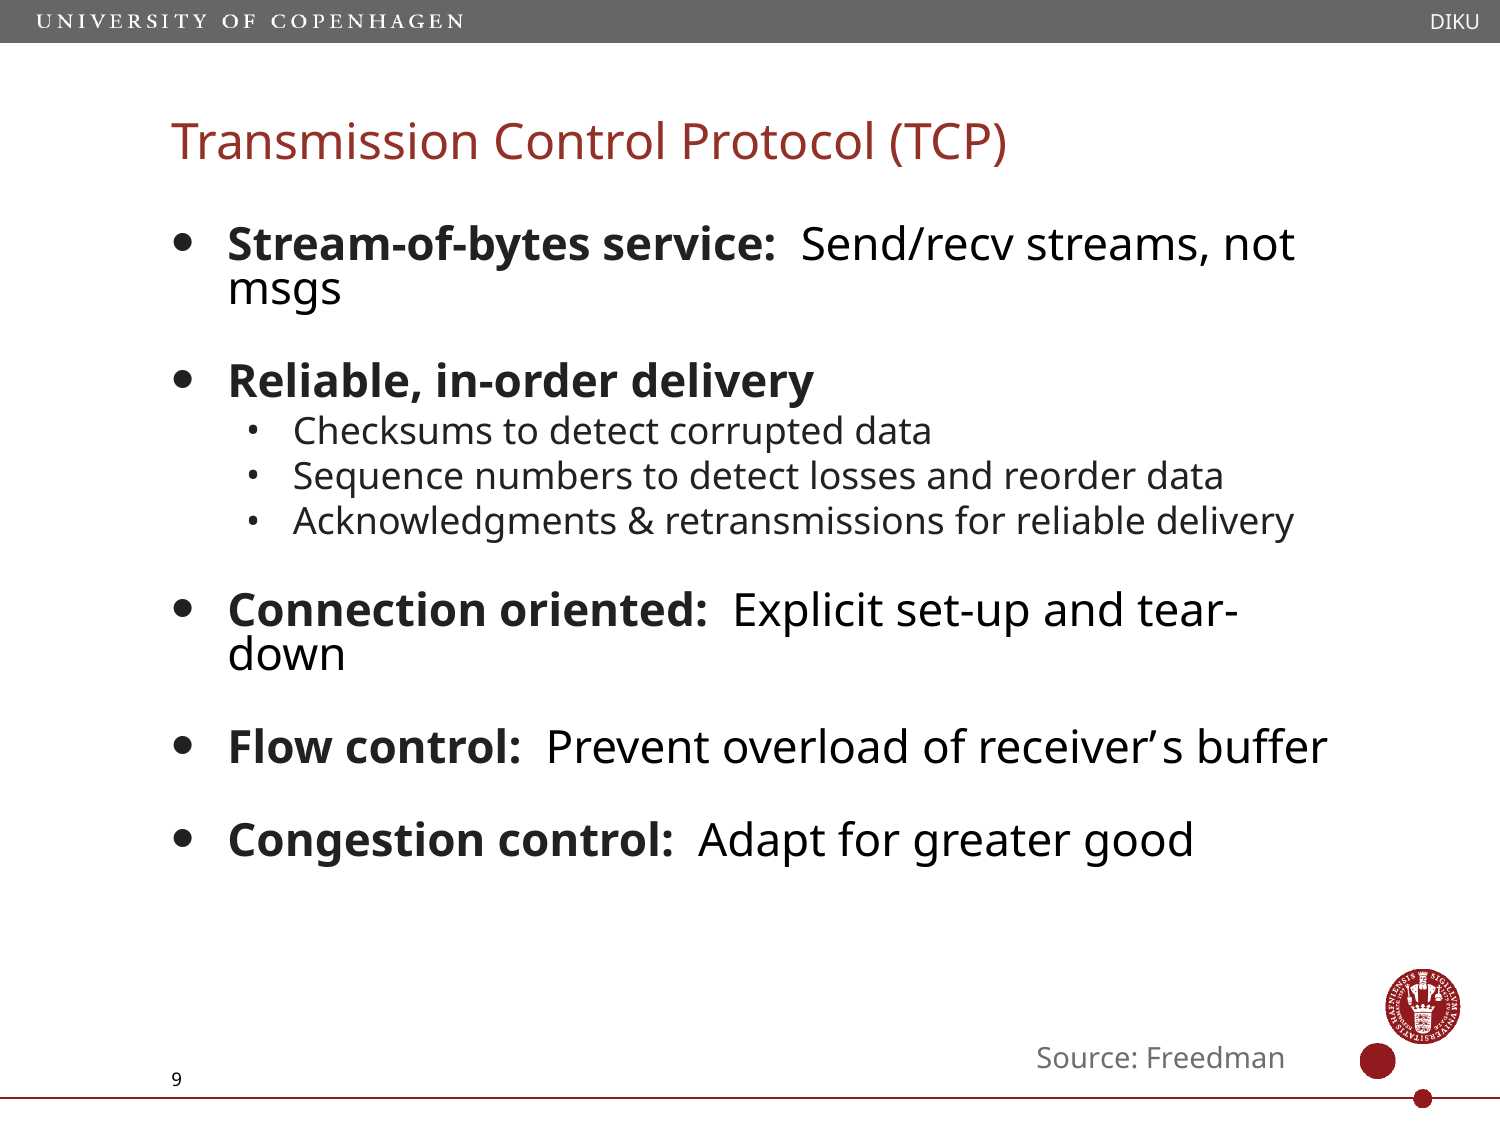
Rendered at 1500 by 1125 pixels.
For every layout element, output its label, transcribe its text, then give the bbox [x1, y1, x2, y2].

list Stream-of-bytes service: Send/recv streams, not msgs Reliable, in-order delivery Checksums to detect corrupted data Sequence numbers to detect losses and reorder data Acknowledgments & retransmissions for reliable delivery Connection oriented: Explicit set-up and tear-down Flow control: Prevent overload of receiver’s buffer Congestion control: Adapt for greater good [171, 225, 1329, 900]
text_box DIKU [469, 0, 1495, 43]
text_box <number> [171, 1067, 522, 1092]
picture [0, 910, 1500, 1122]
title Transmission Control Protocol (TCP) [171, 75, 1329, 171]
text_box Source: Freedman [1021, 1031, 1341, 1083]
